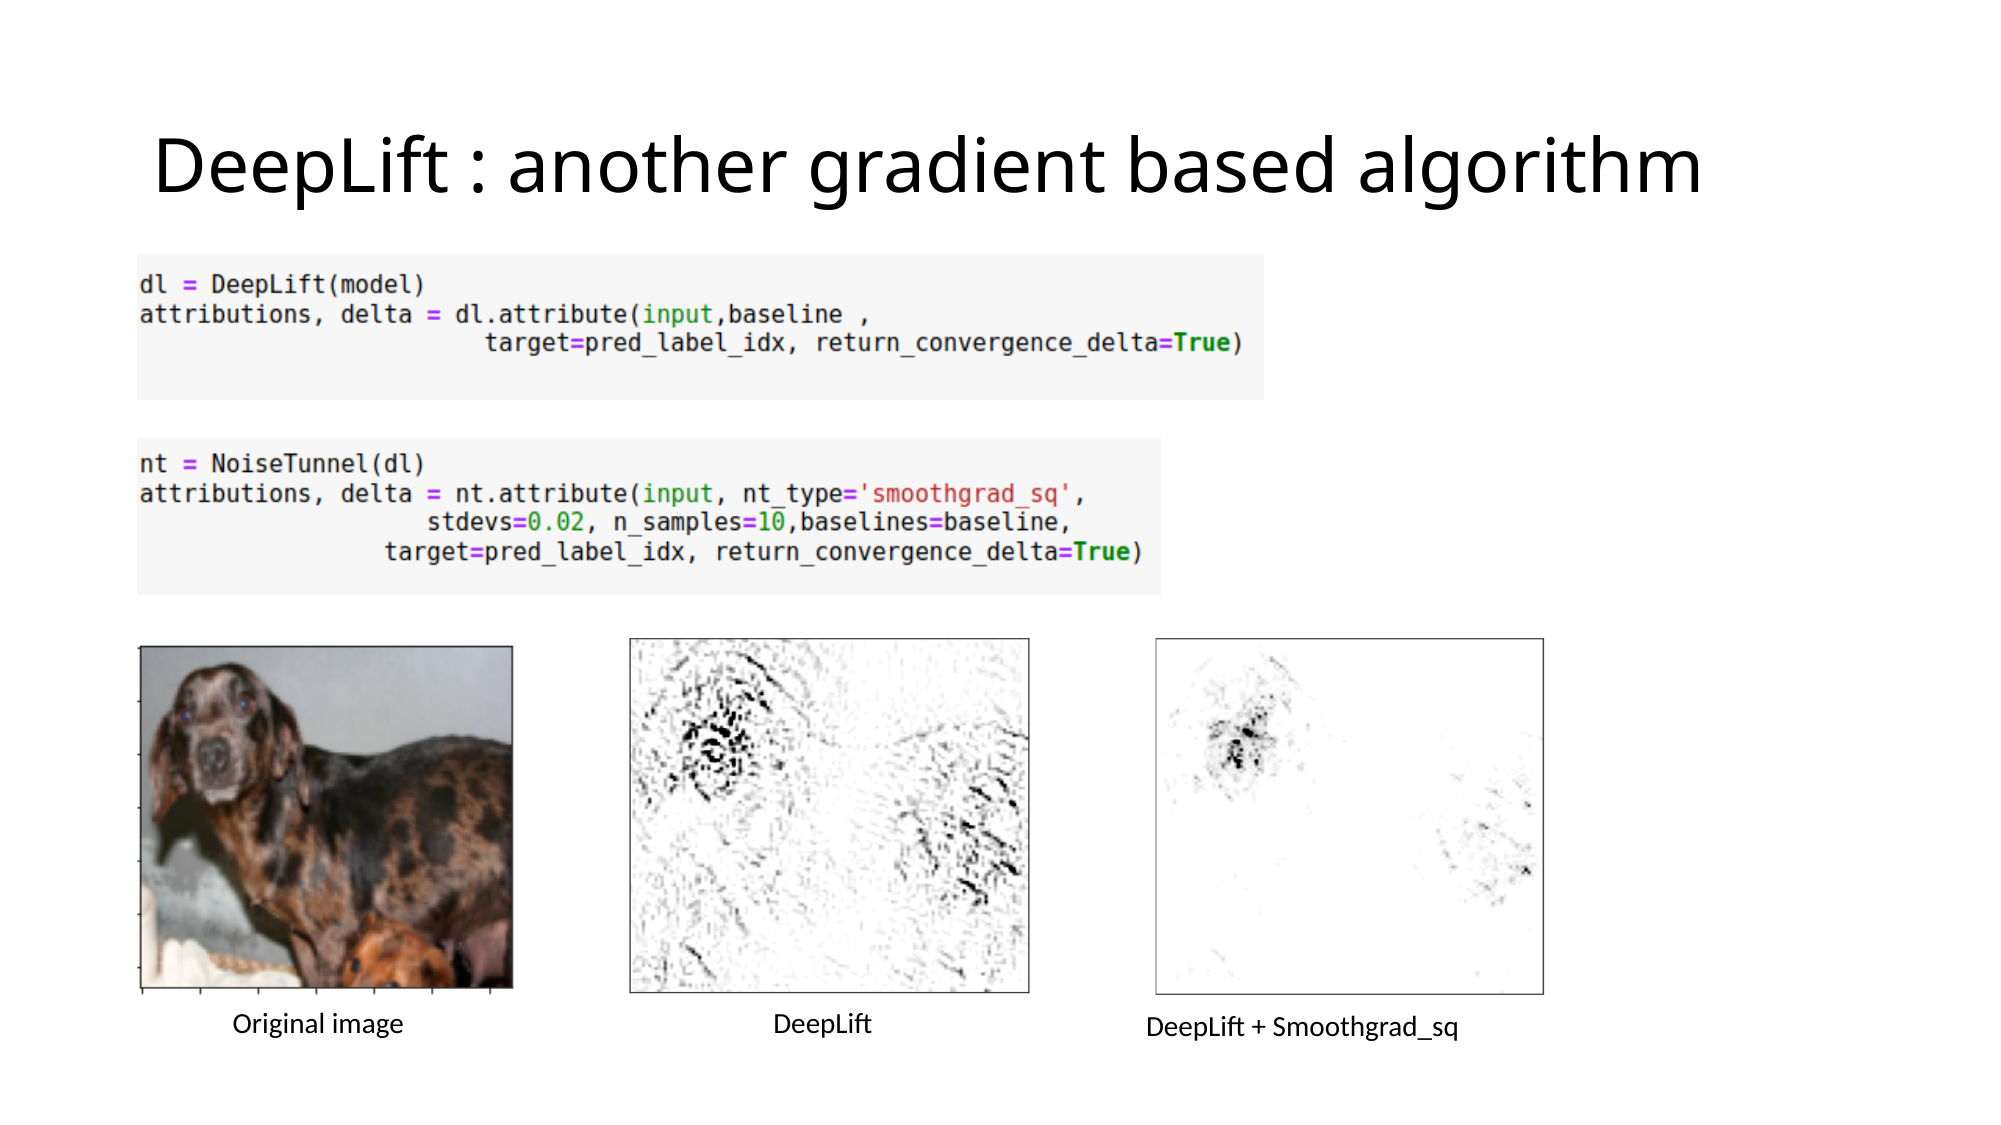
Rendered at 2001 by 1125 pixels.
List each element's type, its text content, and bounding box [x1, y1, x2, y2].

title DeepLift : another gradient based algorithm [137, 59, 1863, 278]
text_box Original image [217, 997, 503, 1048]
picture [137, 438, 1161, 595]
picture [610, 630, 1048, 998]
text_box DeepLift + Smoothgrad_sq [1131, 1000, 1636, 1050]
text_box DeepLift [758, 997, 1044, 1048]
picture [137, 254, 1264, 400]
picture [1155, 630, 1562, 998]
picture [137, 632, 522, 998]
